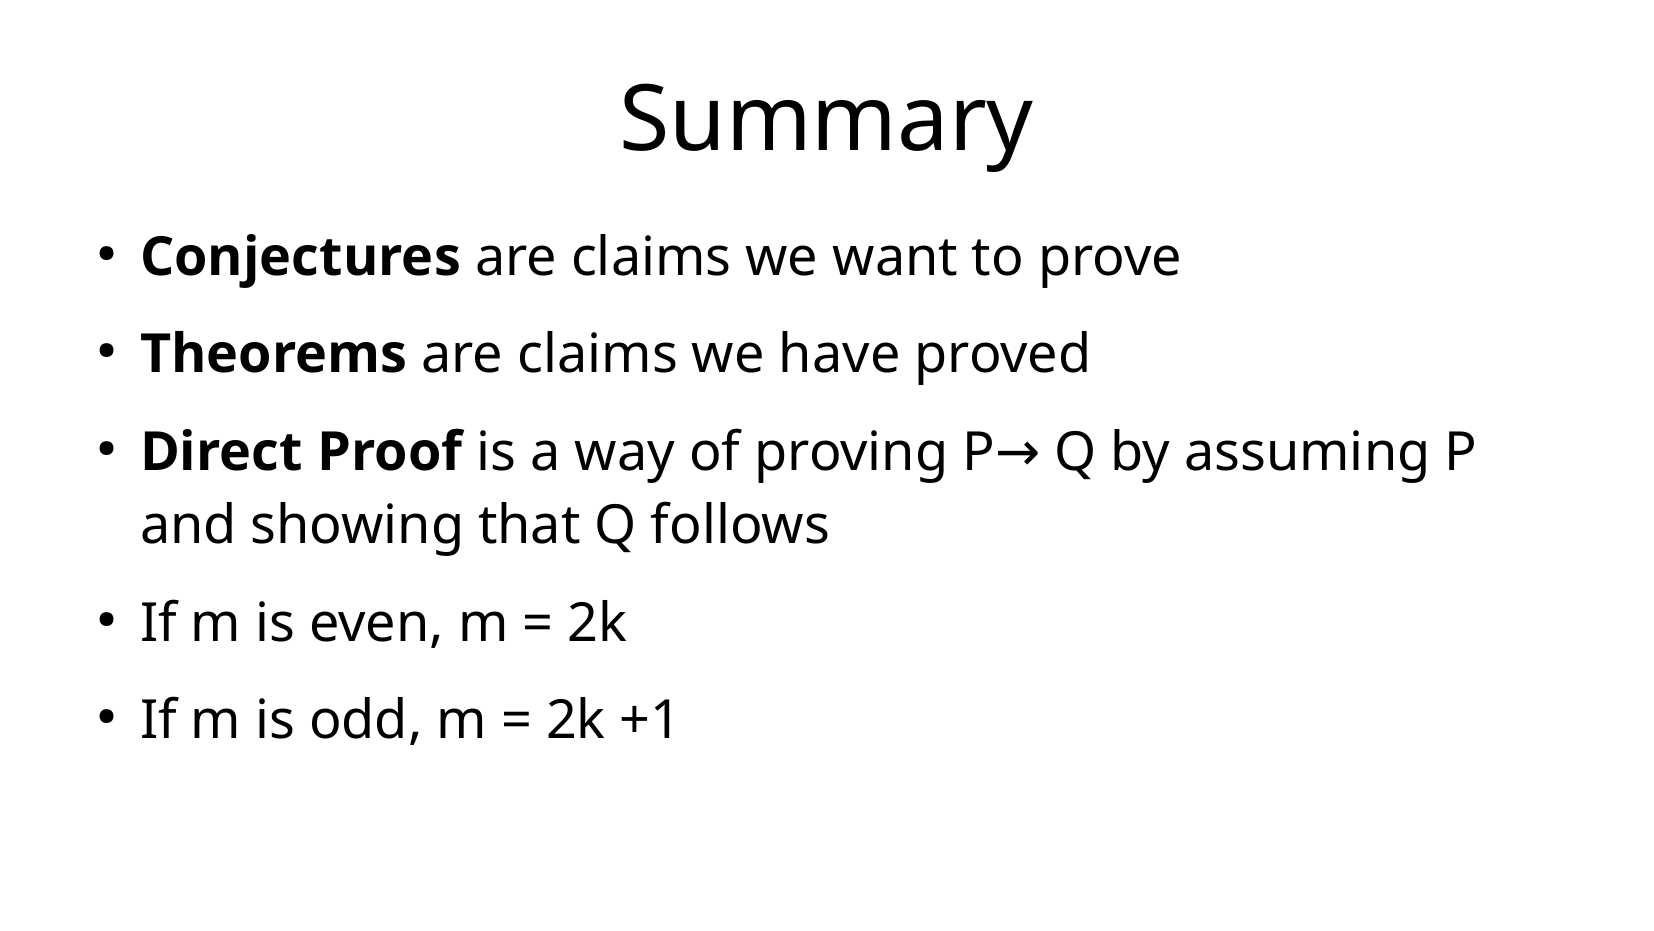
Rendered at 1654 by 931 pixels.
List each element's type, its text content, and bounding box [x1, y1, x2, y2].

title Summary [82, 37, 1571, 193]
list Conjectures are claims we want to prove Theorems are claims we have proved Direct Proof is a way of proving P→ Q by assuming P and showing that Q follows If m is even, m = 2k If m is odd, m = 2k +1 [82, 217, 1571, 758]
